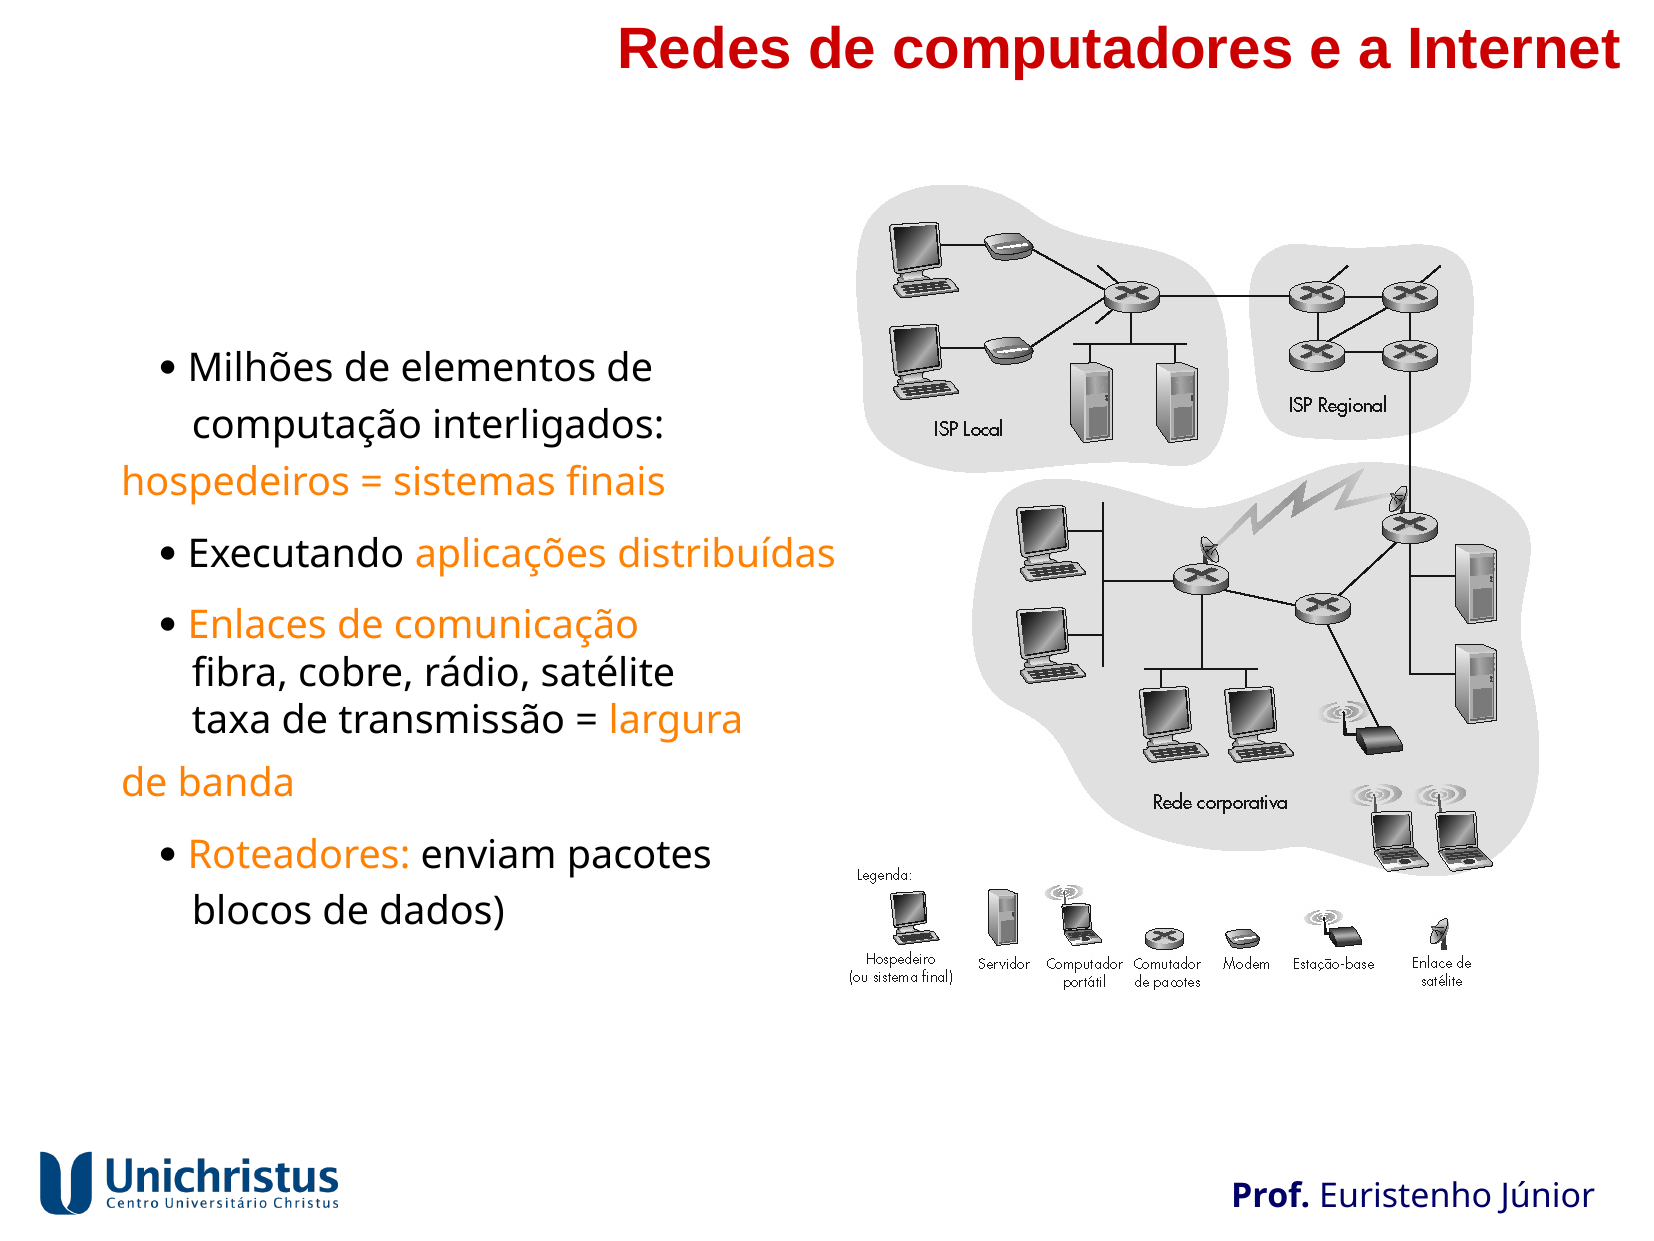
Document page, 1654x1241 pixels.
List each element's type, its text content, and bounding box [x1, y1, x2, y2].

list  Milhões de elementos de computação interligados: hospedeiros = sistemas finais  Executando aplicações distribuídas  Enlaces de comunicação fibra, cobre, rádio, satélite taxa de transmissão = largura de banda  Roteadores: enviam pacotes blocos de dados) [75, 324, 901, 1000]
picture [849, 185, 1539, 990]
text_box Prof. Euristenho Júnior [1216, 1163, 1654, 1224]
picture [35, 1148, 343, 1217]
text_box Redes de computadores e a Internet [602, 8, 1637, 154]
